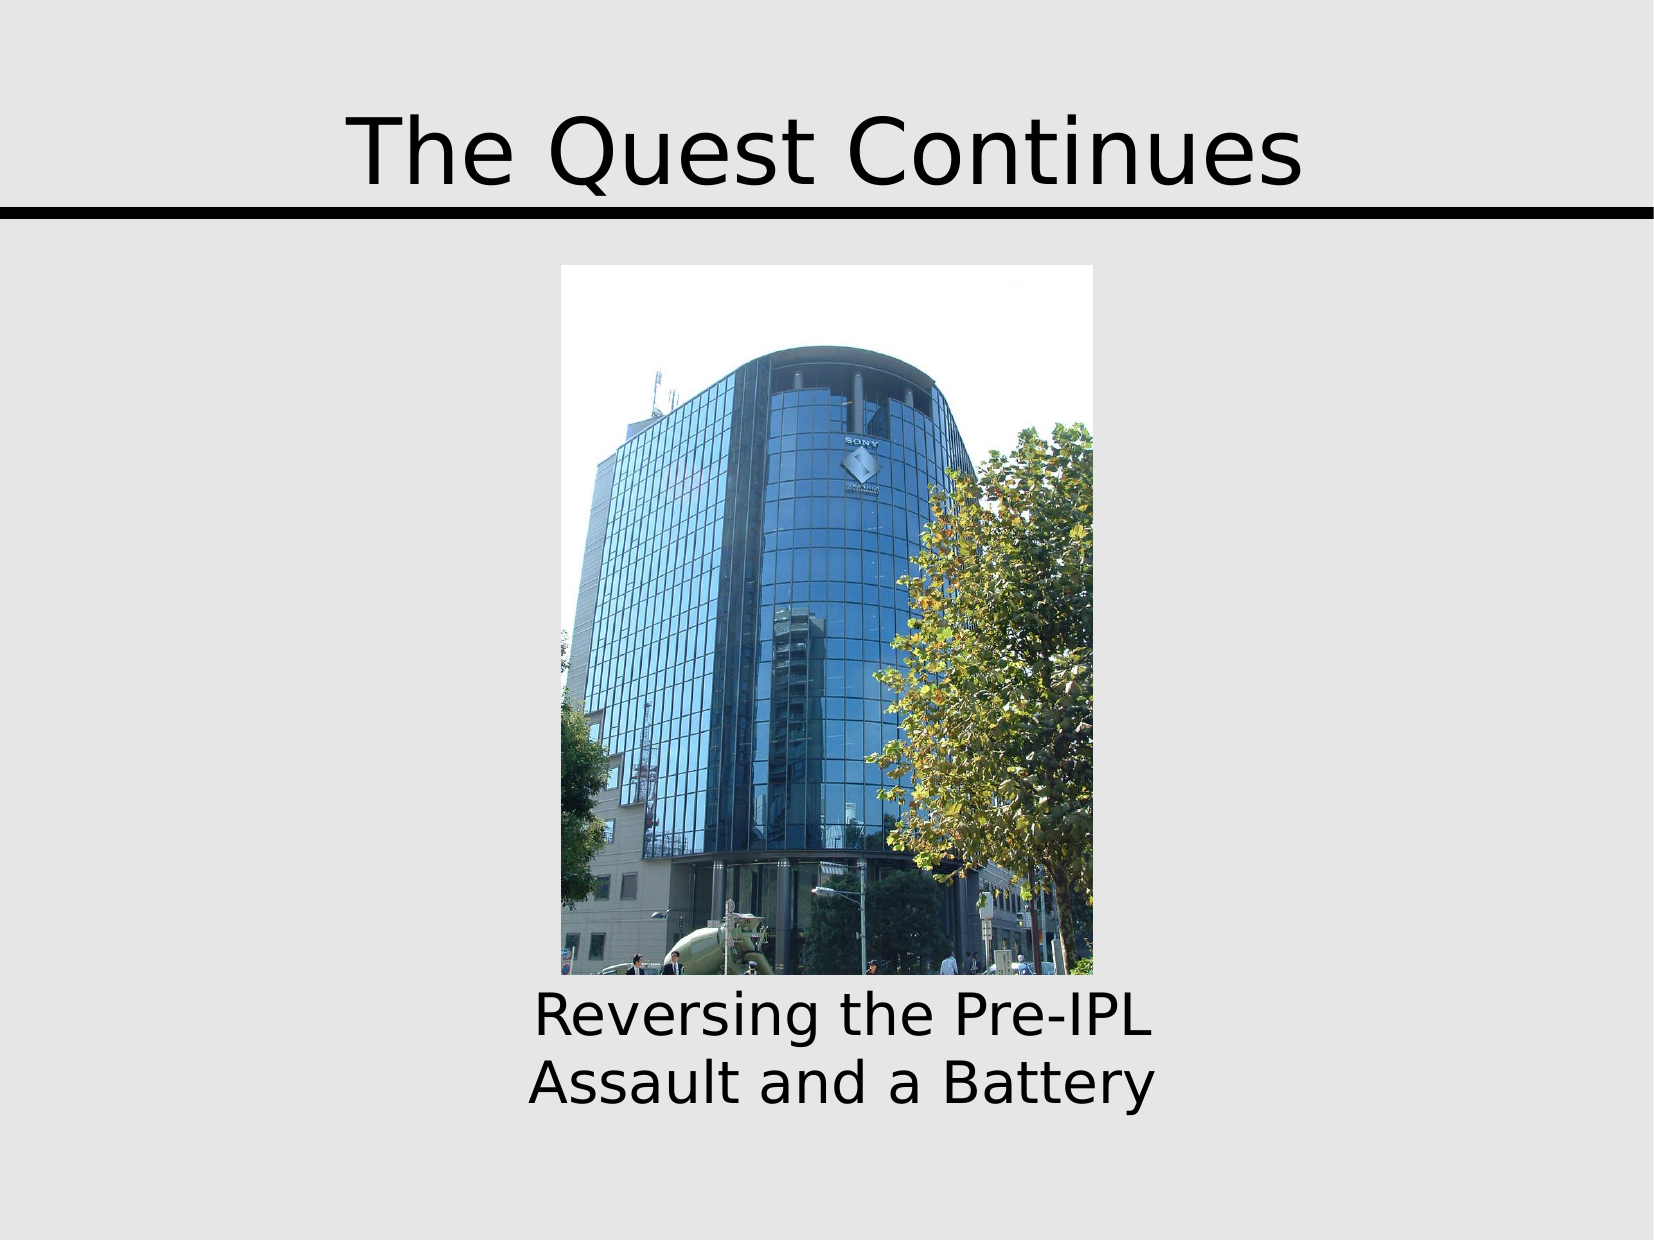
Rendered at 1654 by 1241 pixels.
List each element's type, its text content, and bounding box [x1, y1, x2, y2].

picture [561, 265, 1093, 975]
text_box Reversing the Pre-IPL Assault and a Battery [442, 974, 1137, 1125]
title The Quest Continues [82, 49, 1571, 257]
